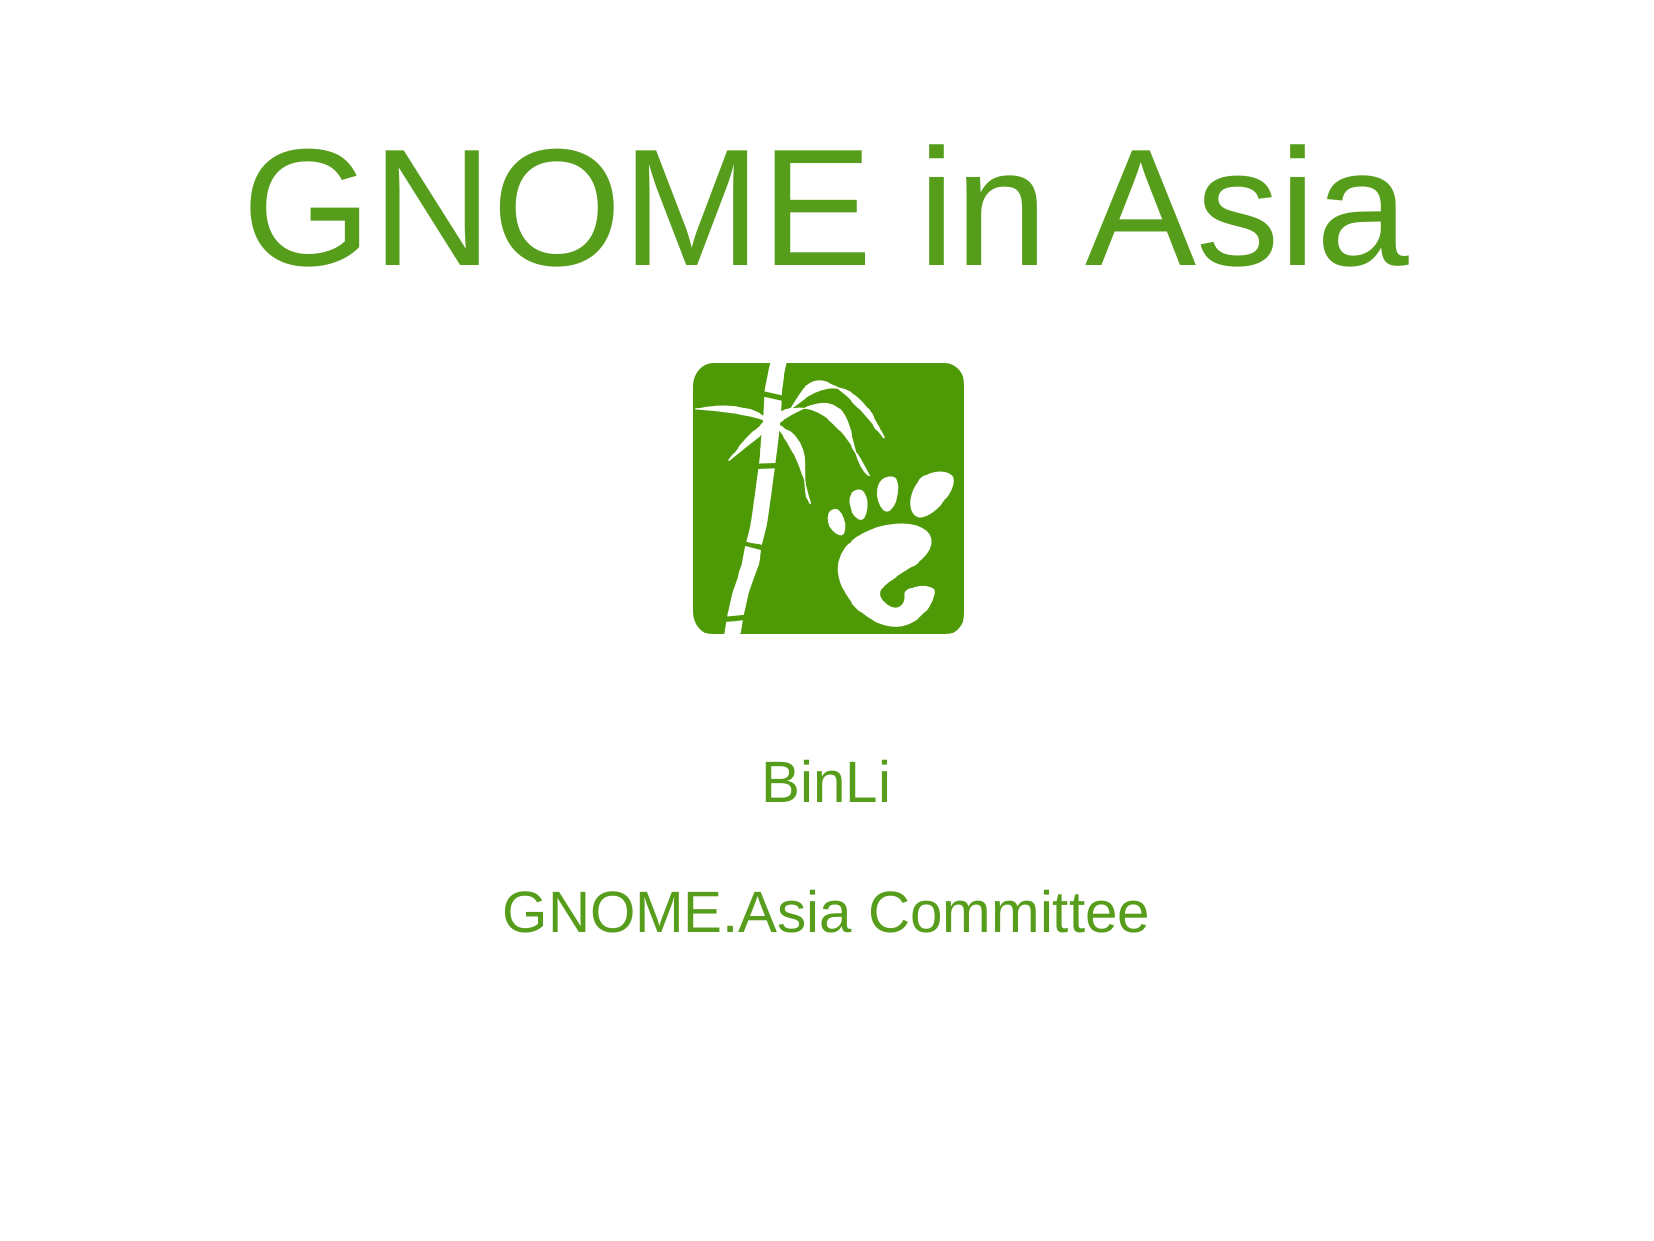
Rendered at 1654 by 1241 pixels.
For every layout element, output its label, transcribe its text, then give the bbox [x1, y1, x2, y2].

picture [693, 363, 964, 634]
subtitle GNOME in Asia BinLi GNOME.Asia Committee [82, 49, 1571, 1010]
